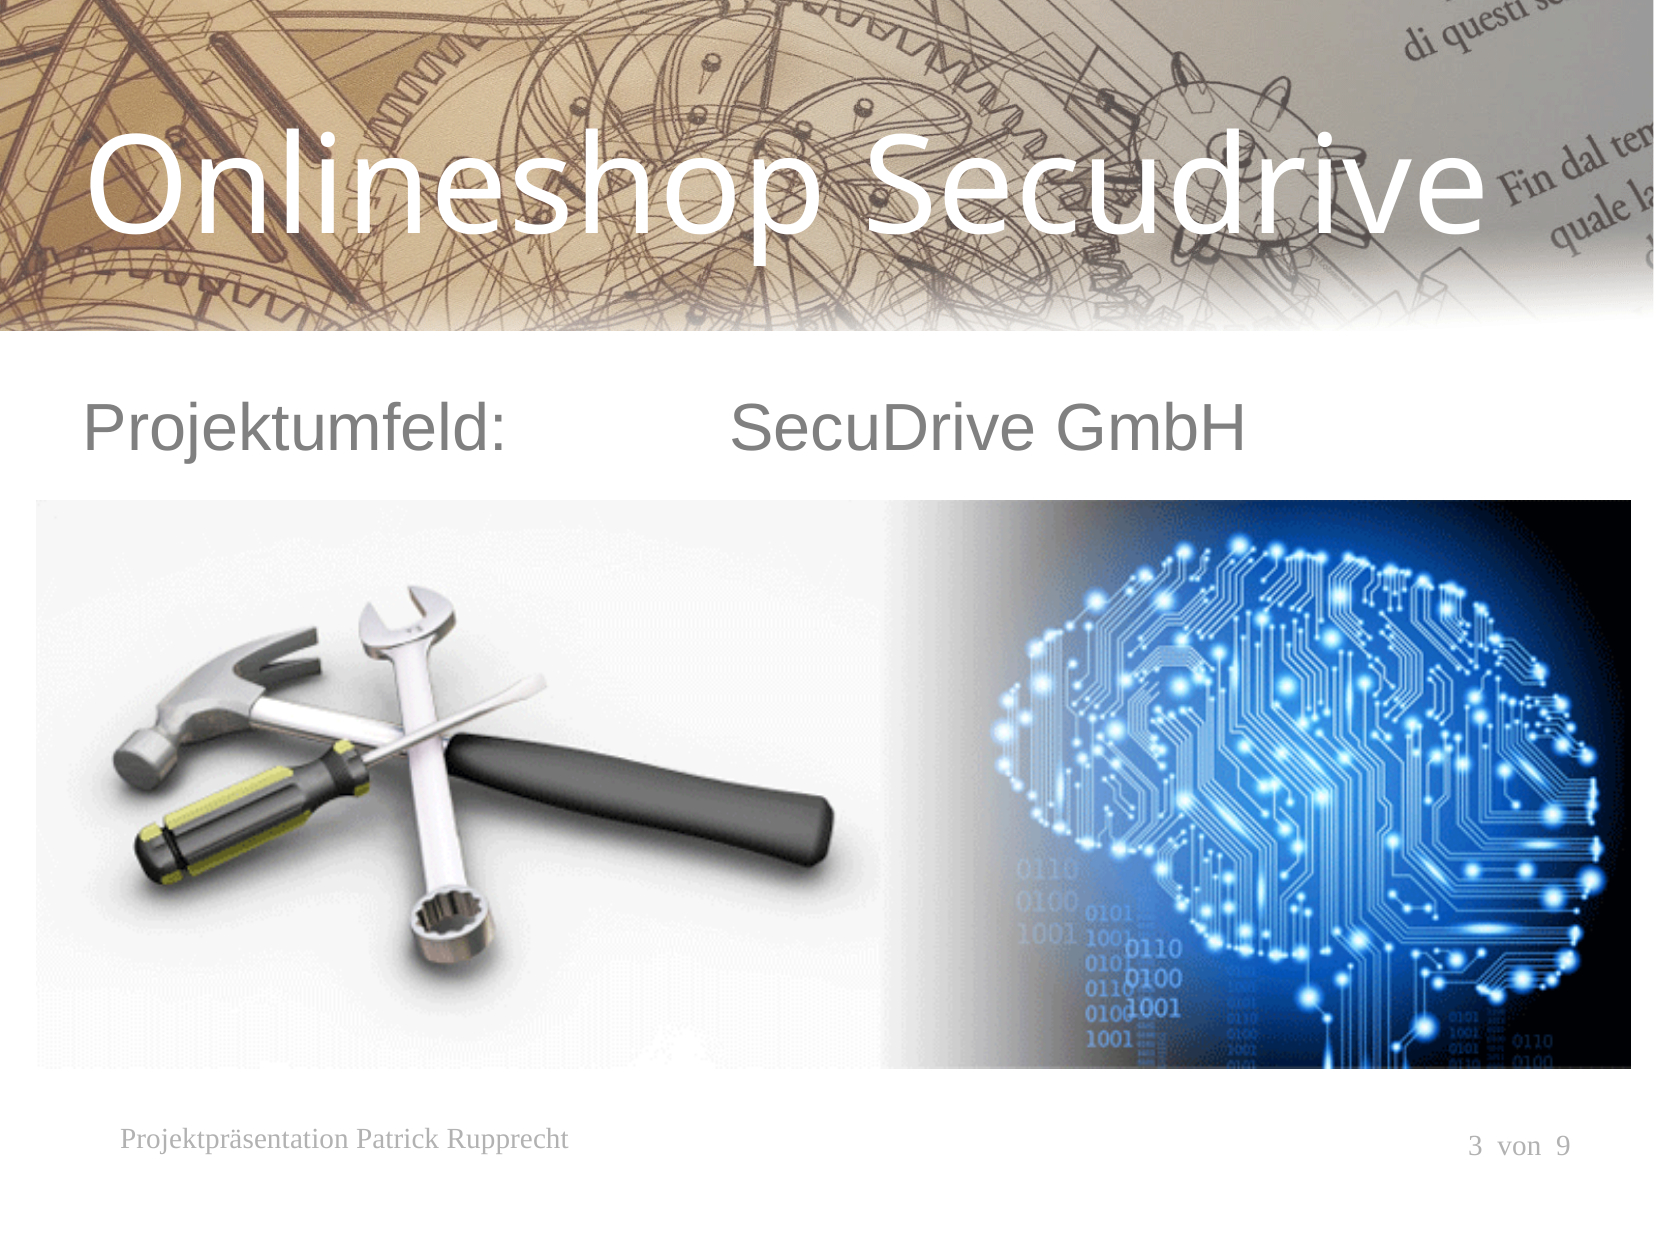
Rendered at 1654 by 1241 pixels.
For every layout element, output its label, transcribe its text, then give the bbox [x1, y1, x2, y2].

picture [36, 500, 1631, 1069]
subtitle Projektumfeld: SecuDrive GmbH [82, 389, 1571, 500]
subtitle Projektumfeld: SecuDrive GmbH [82, 1069, 1571, 1075]
picture [0, 0, 1654, 331]
title Onlineshop Secudrive [82, 76, 1571, 284]
